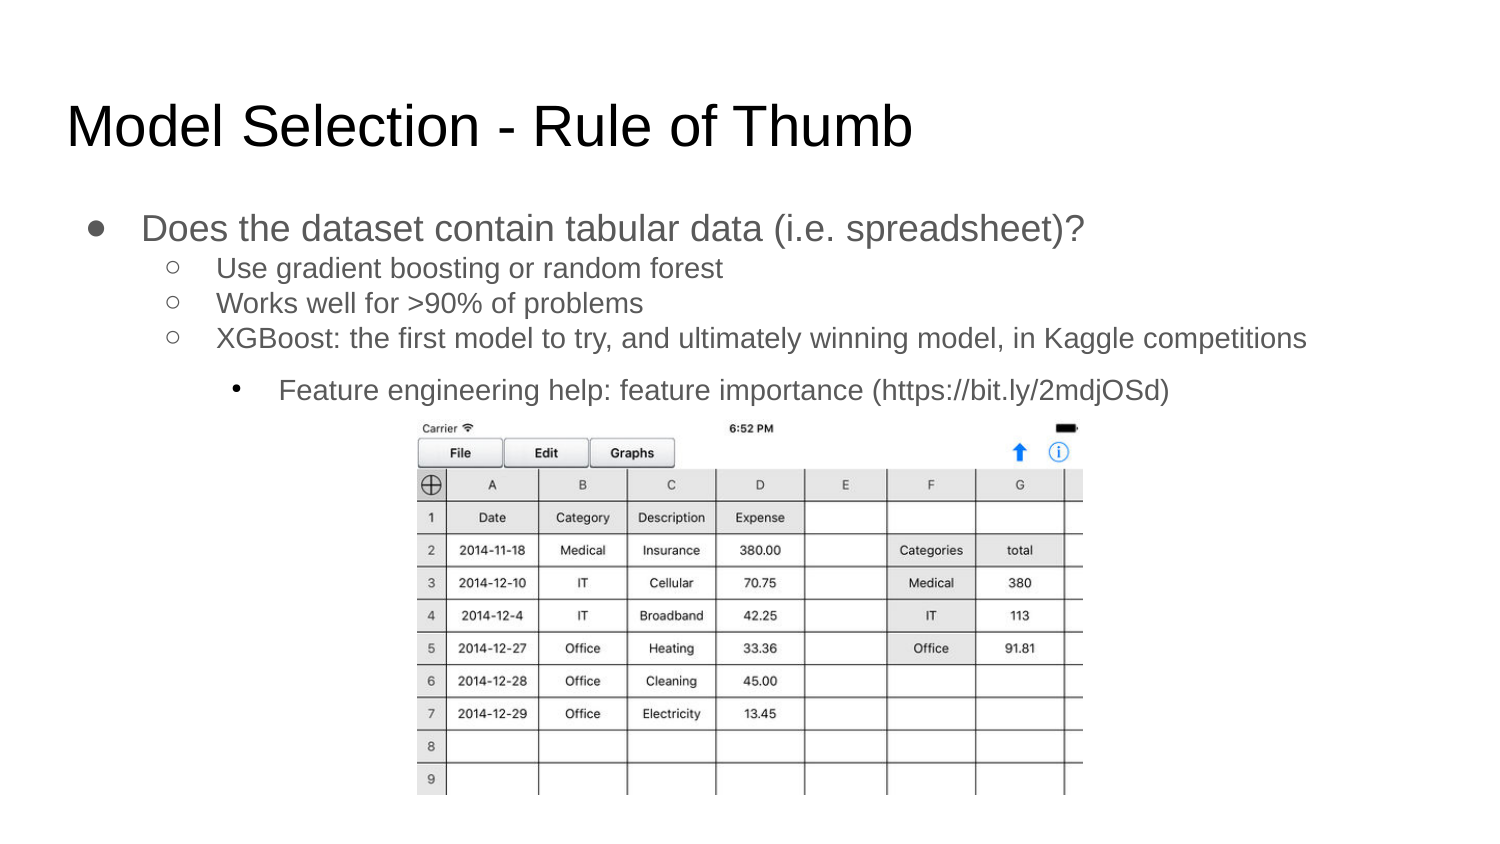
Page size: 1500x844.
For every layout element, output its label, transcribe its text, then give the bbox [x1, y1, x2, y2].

picture [417, 419, 1083, 795]
list Does the dataset contain tabular data (i.e. spreadsheet)? Use gradient boosting or random forest Works well for >90% of problems XGBoost: the first model to try, and ultimately winning model, in Kaggle competitions Feature engineering help: feature importance (https://bit.ly/2mdjOSd) [51, 189, 1449, 750]
title Model Selection - Rule of Thumb [51, 72, 1449, 167]
